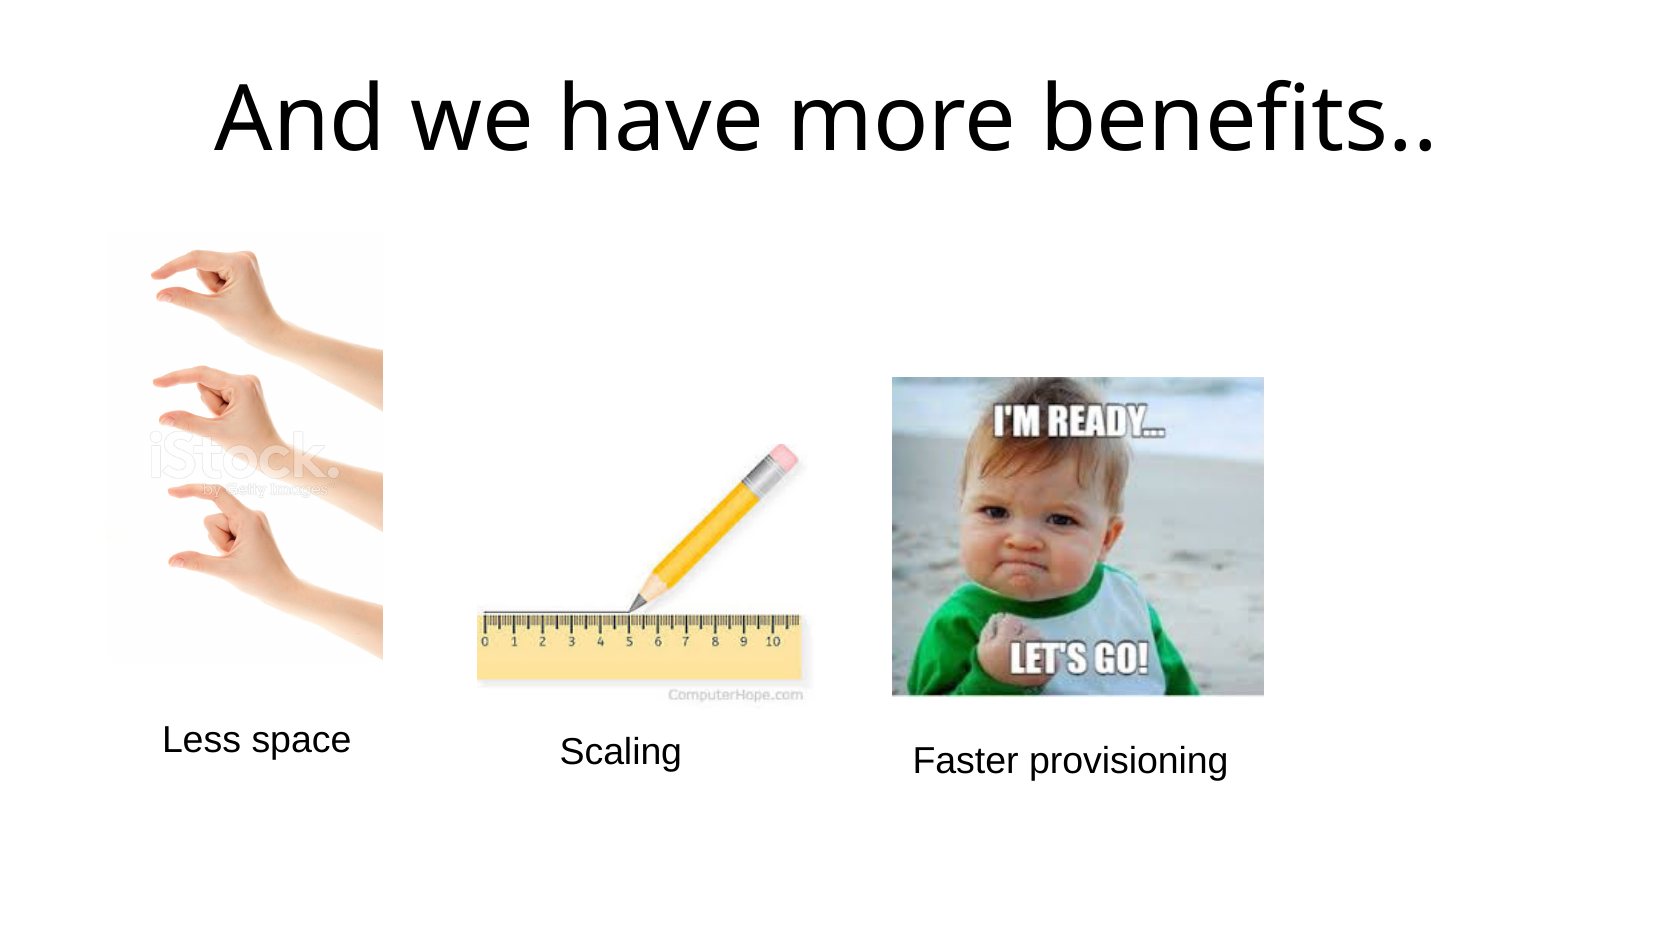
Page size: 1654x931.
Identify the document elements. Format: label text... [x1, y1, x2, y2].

picture [477, 444, 815, 709]
text_box Faster provisioning [897, 732, 1244, 790]
picture [106, 232, 383, 662]
text_box Less space [147, 710, 367, 768]
picture [892, 377, 1264, 697]
text_box Scaling [544, 722, 697, 780]
title And we have more benefits.. [82, 37, 1571, 193]
